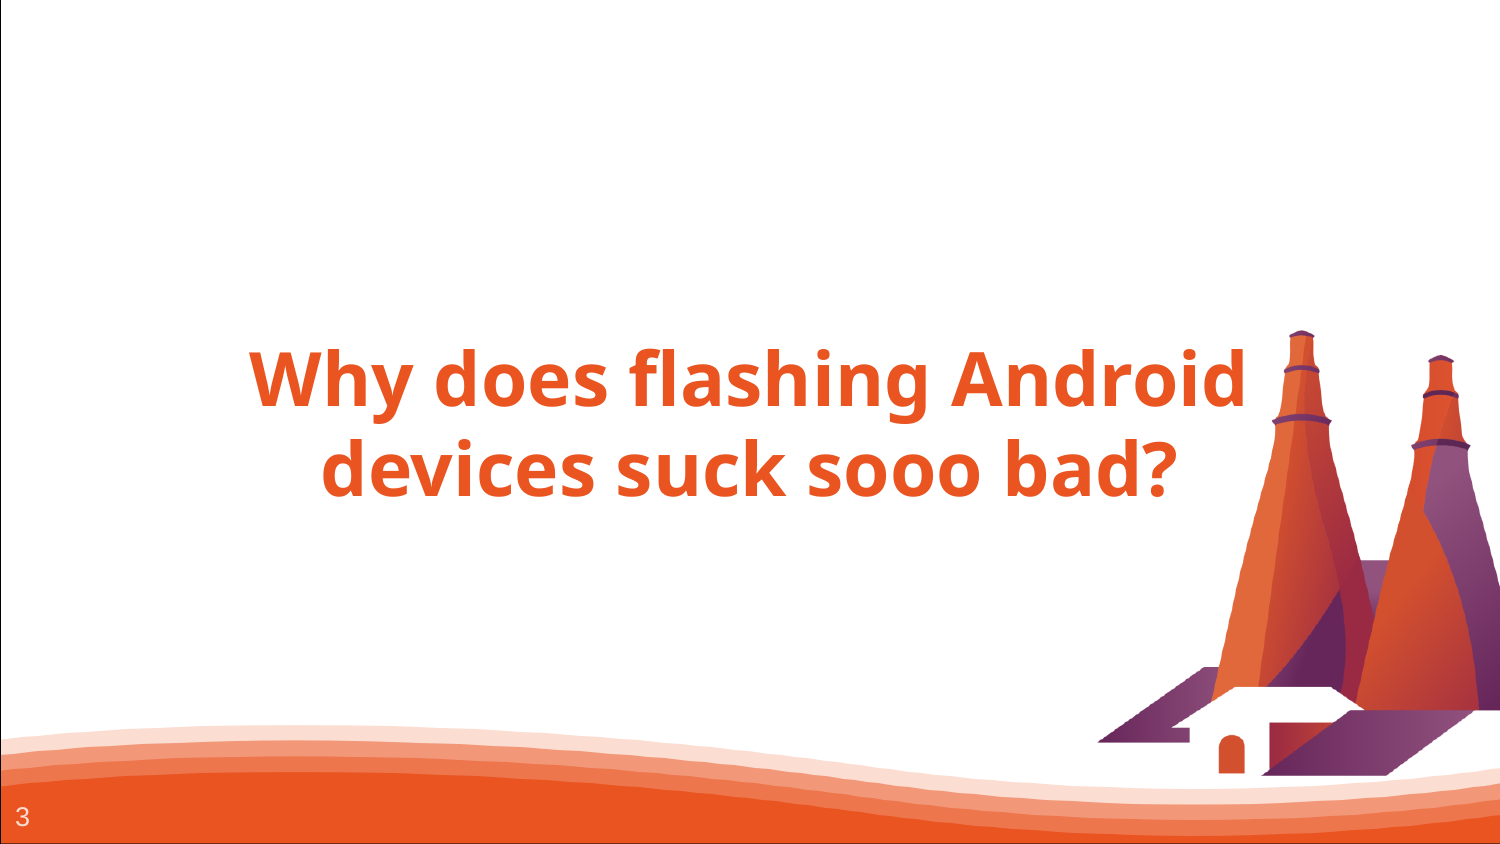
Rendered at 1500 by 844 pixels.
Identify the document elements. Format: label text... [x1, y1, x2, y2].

title Why does flashing Android devices suck sooo bad? [227, 352, 1273, 491]
picture [0, 0, 1500, 844]
slide_number <number> [0, 793, 55, 838]
